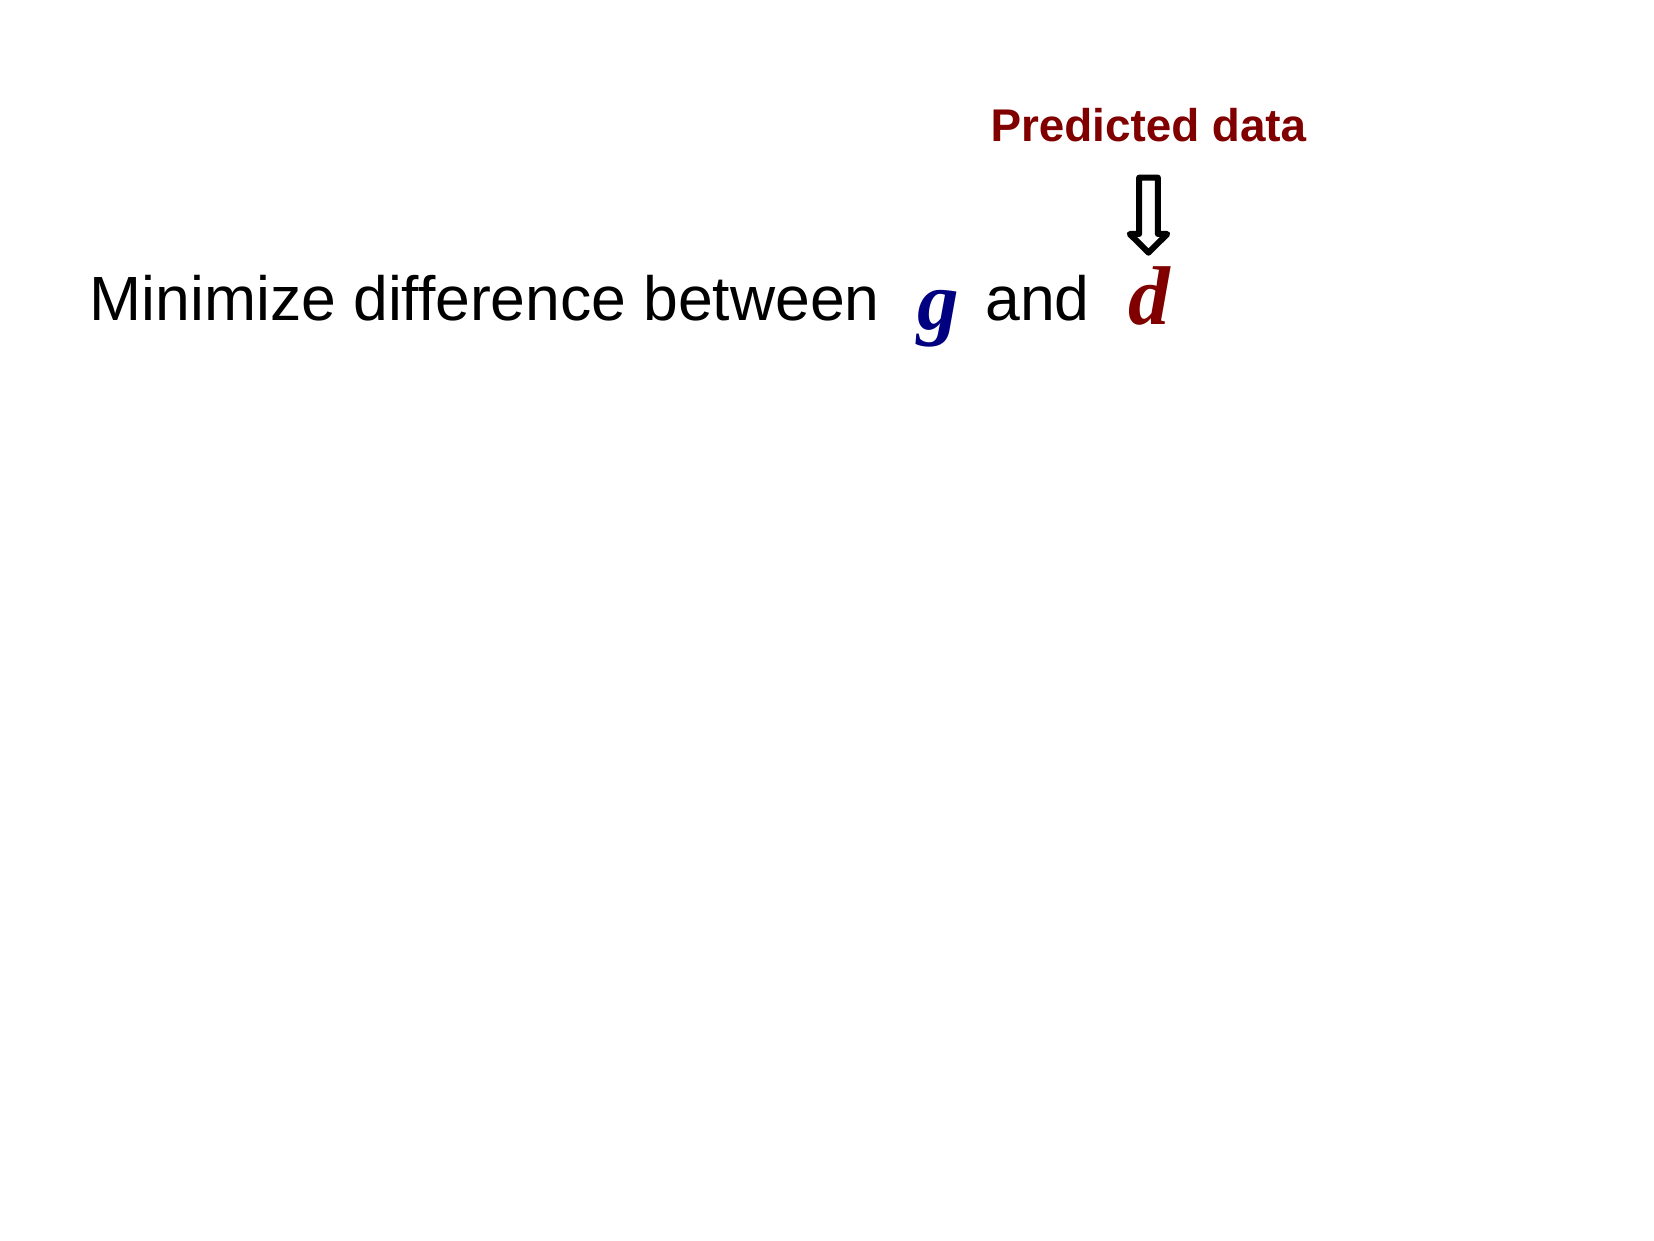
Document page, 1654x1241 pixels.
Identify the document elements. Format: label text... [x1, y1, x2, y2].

text_box Predicted data [975, 92, 1322, 167]
chart [903, 249, 966, 357]
chart [1115, 243, 1176, 351]
text_box Minimize difference between [75, 256, 897, 350]
text_box and [970, 256, 1105, 350]
